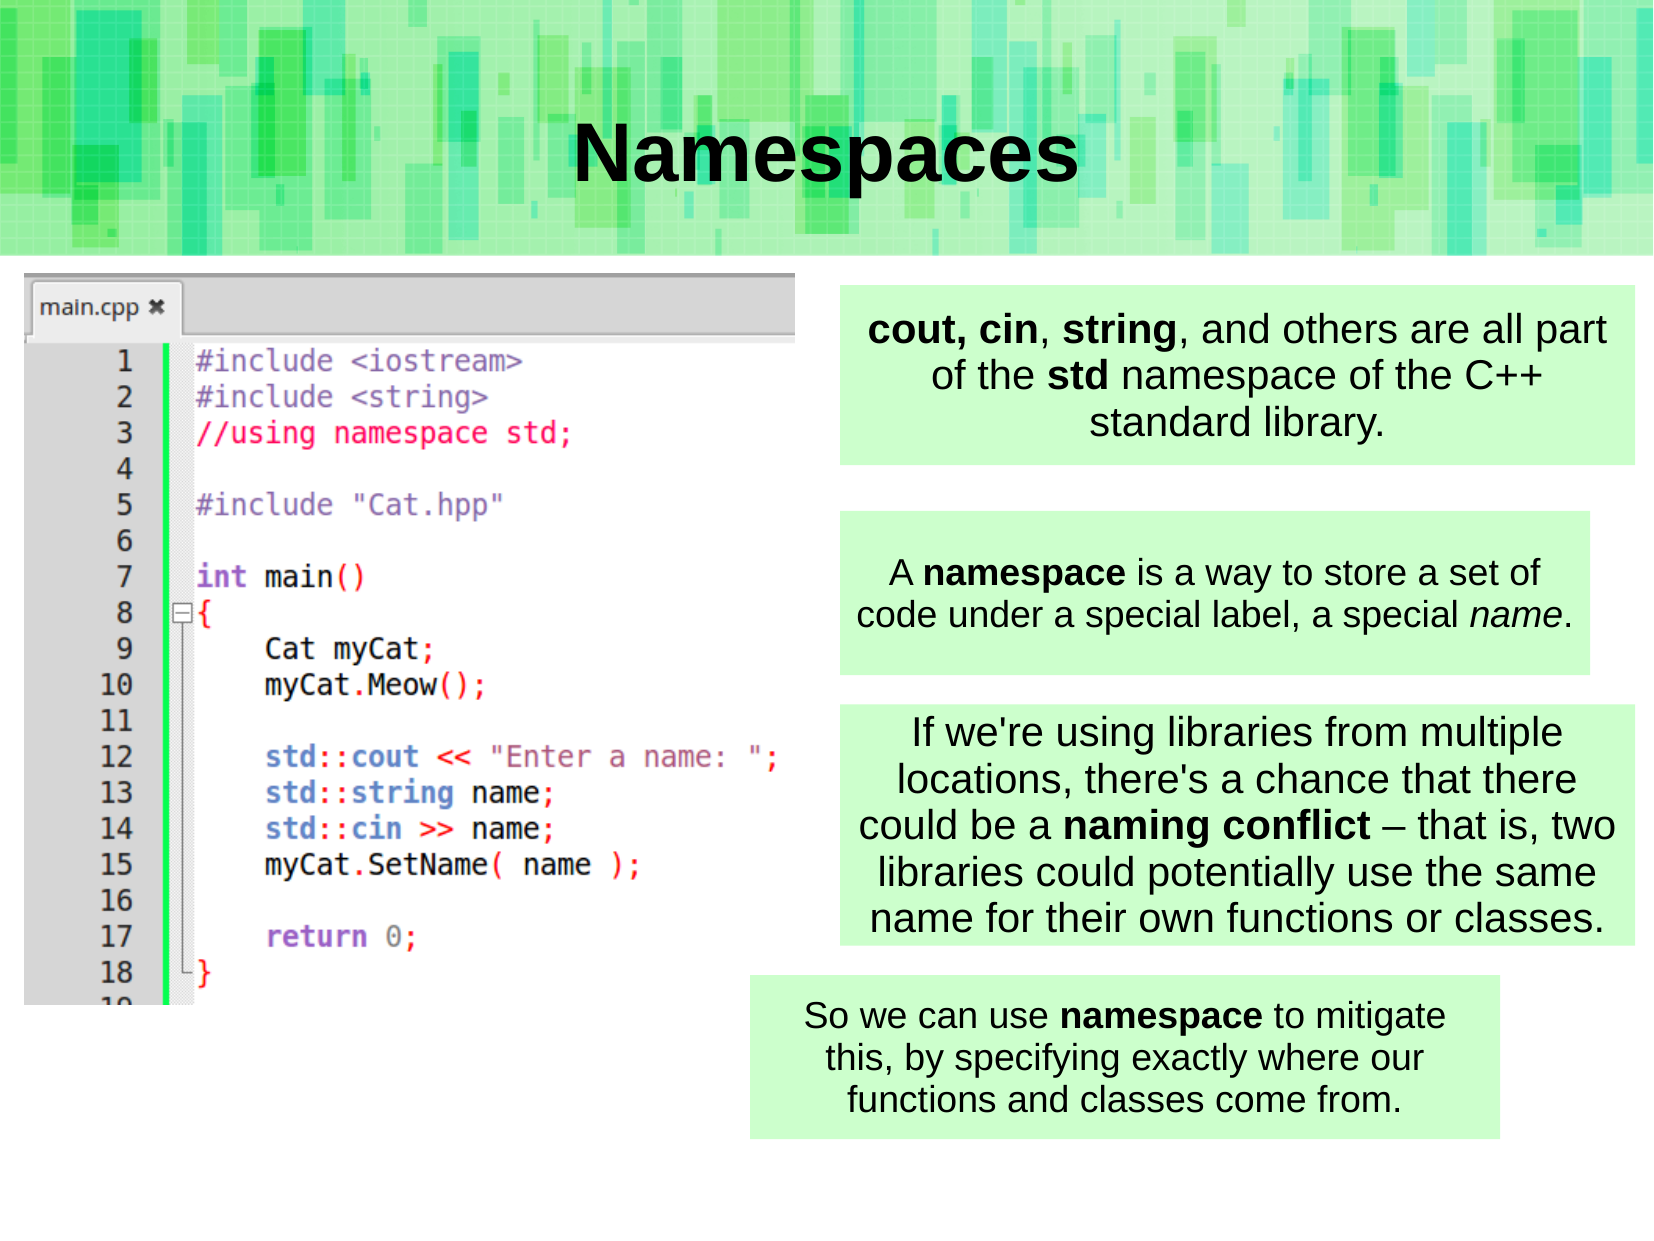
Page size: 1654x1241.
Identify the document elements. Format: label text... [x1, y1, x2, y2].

text_box cout, cin, string, and others are all part of the std namespace of the C++ standard library. [840, 285, 1636, 466]
text_box A namespace is a way to store a set of code under a special label, a special name. [840, 510, 1591, 676]
picture [0, 0, 1654, 1241]
text_box So we can use namespace to mitigate this, by specifying exactly where our functions and classes come from. [750, 975, 1501, 1140]
text_box If we're using libraries from multiple locations, there's a chance that there could be a naming conflict – that is, two libraries could potentially use the same name for their own functions or classes. [840, 704, 1636, 946]
title Namespaces [82, 49, 1571, 257]
